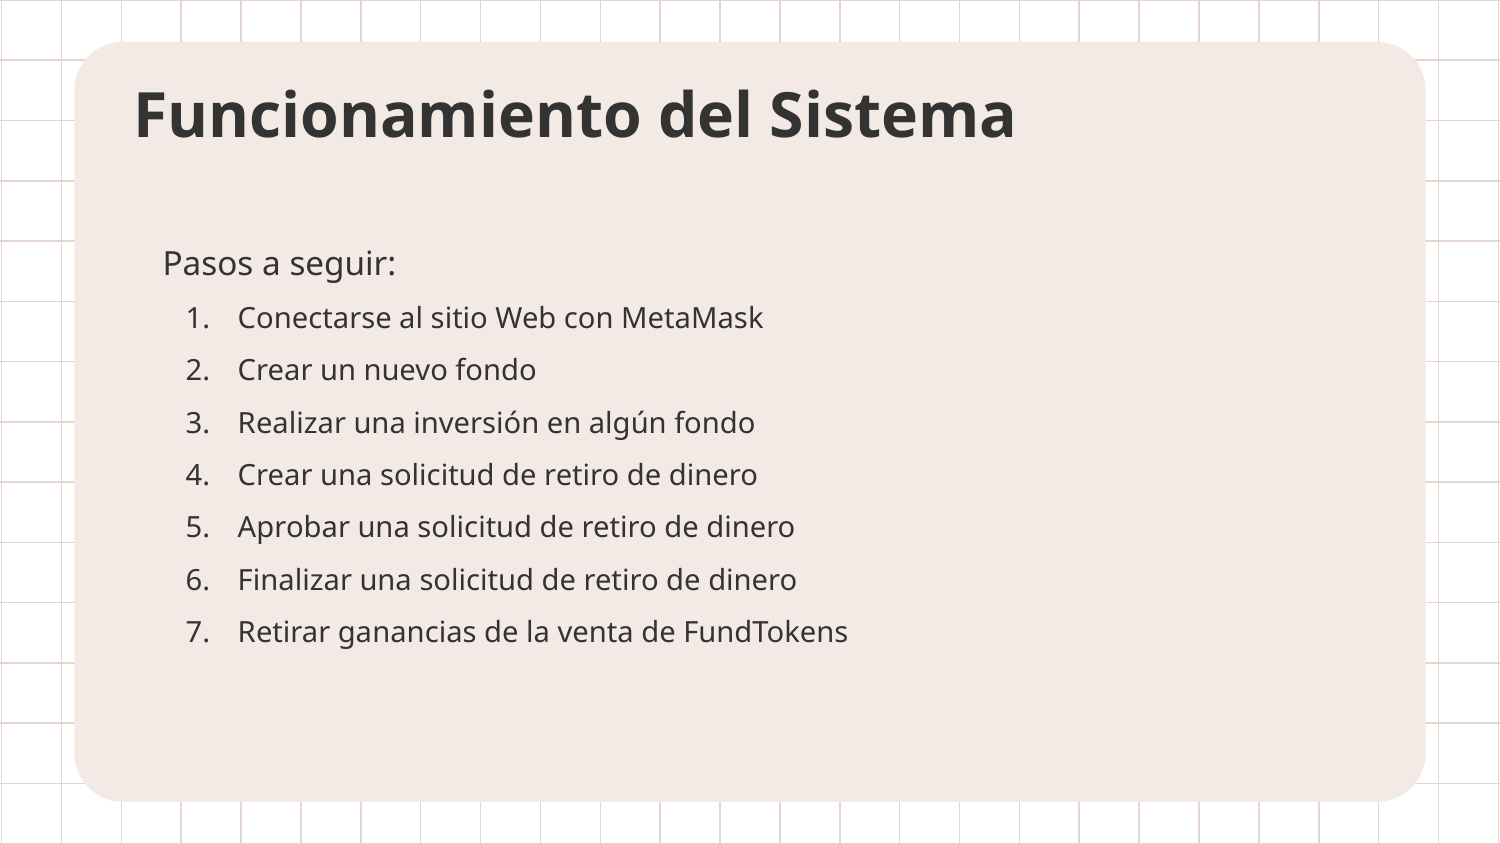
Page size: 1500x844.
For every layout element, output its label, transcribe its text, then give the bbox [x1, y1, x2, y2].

title Funcionamiento del Sistema [118, 60, 1382, 227]
text_box Pasos a seguir: Conectarse al sitio Web con MetaMask Crear un nuevo fondo Realizar una inversión en algún fondo Crear una solicitud de retiro de dinero Aprobar una solicitud de retiro de dinero Finalizar una solicitud de retiro de dinero Retirar ganancias de la venta de FundTokens [147, 206, 1211, 705]
